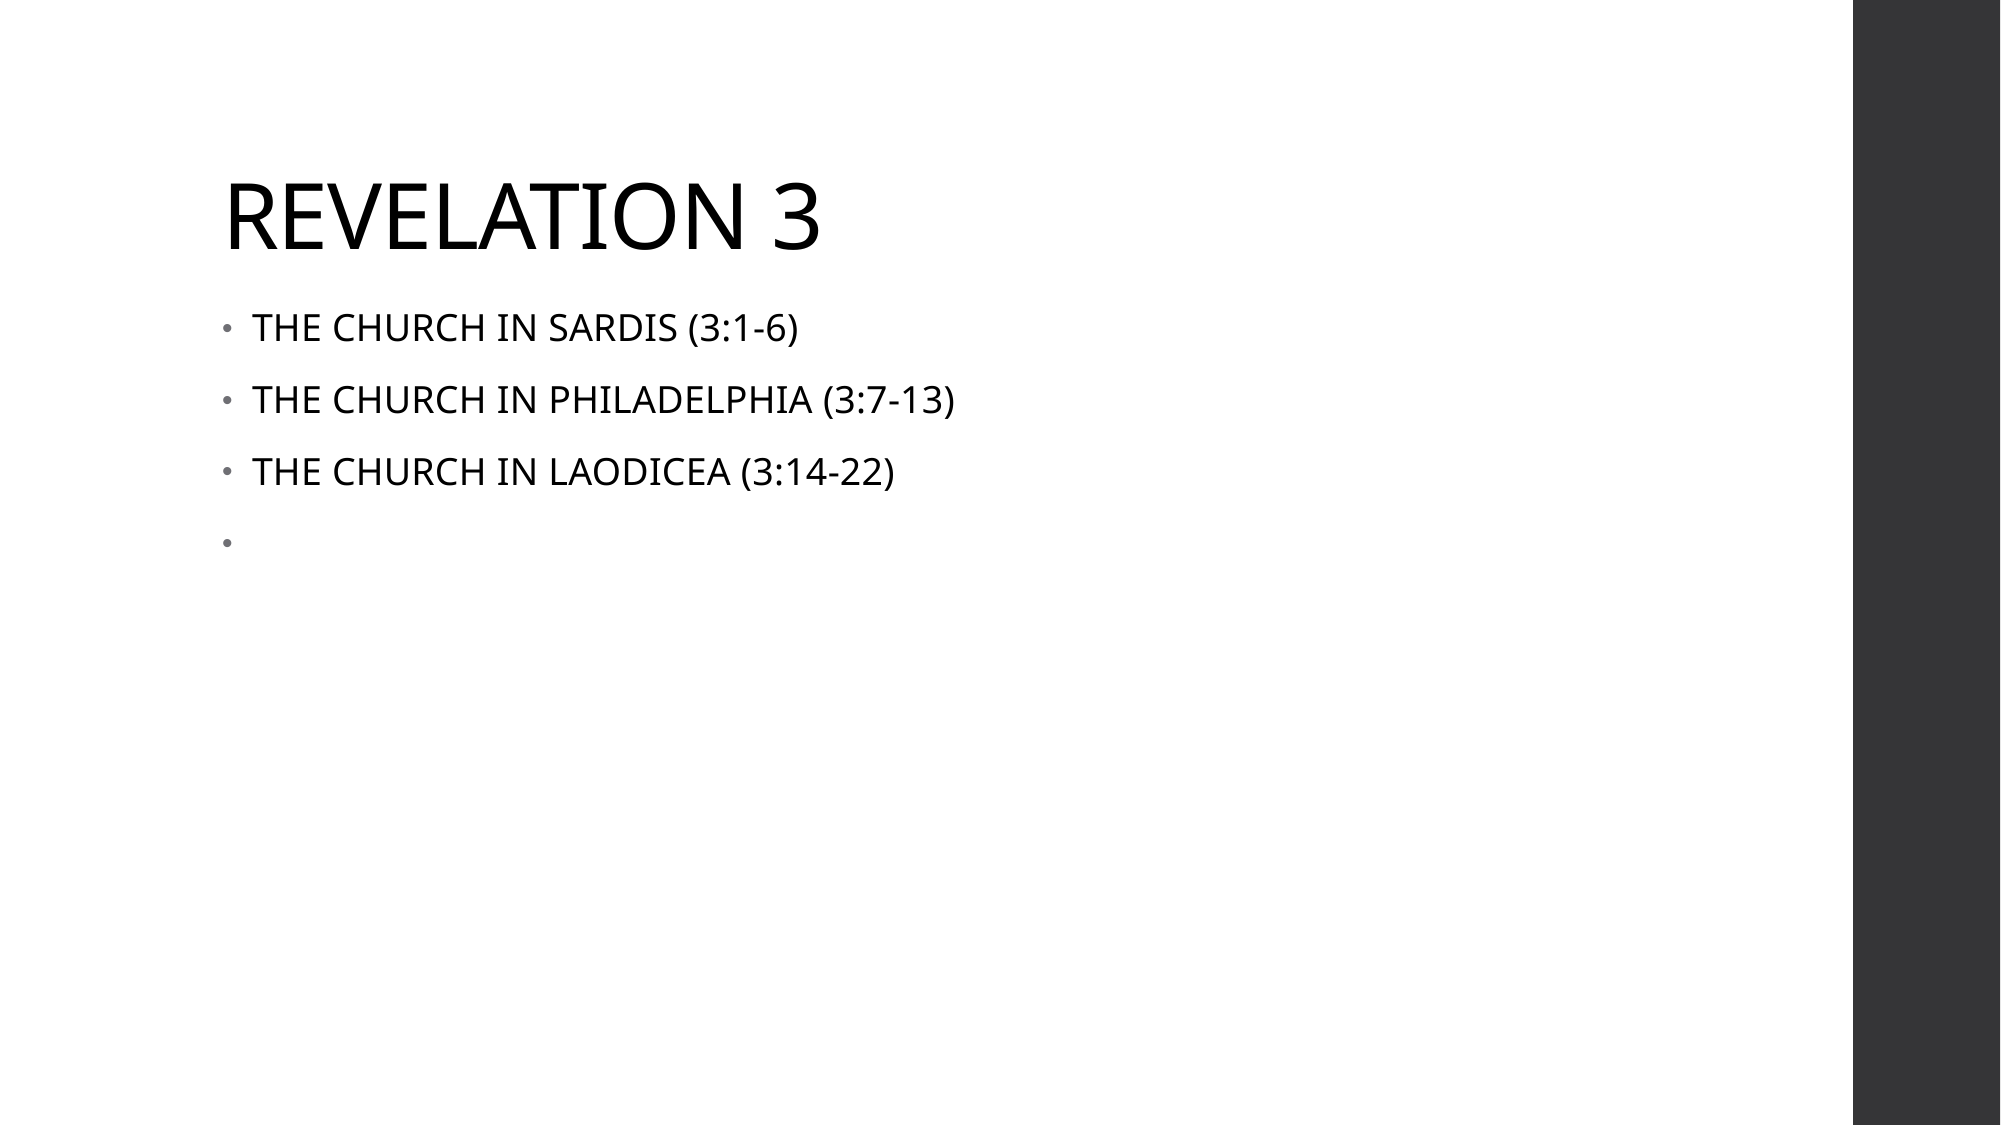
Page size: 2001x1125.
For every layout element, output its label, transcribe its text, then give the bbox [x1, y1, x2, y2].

list THE CHURCH IN SARDIS (3:1-6) THE CHURCH IN PHILADELPHIA (3:7-13) THE CHURCH IN LAODICEA (3:14-22) [206, 299, 1617, 1014]
title REVELATION 3 [206, 60, 1797, 278]
